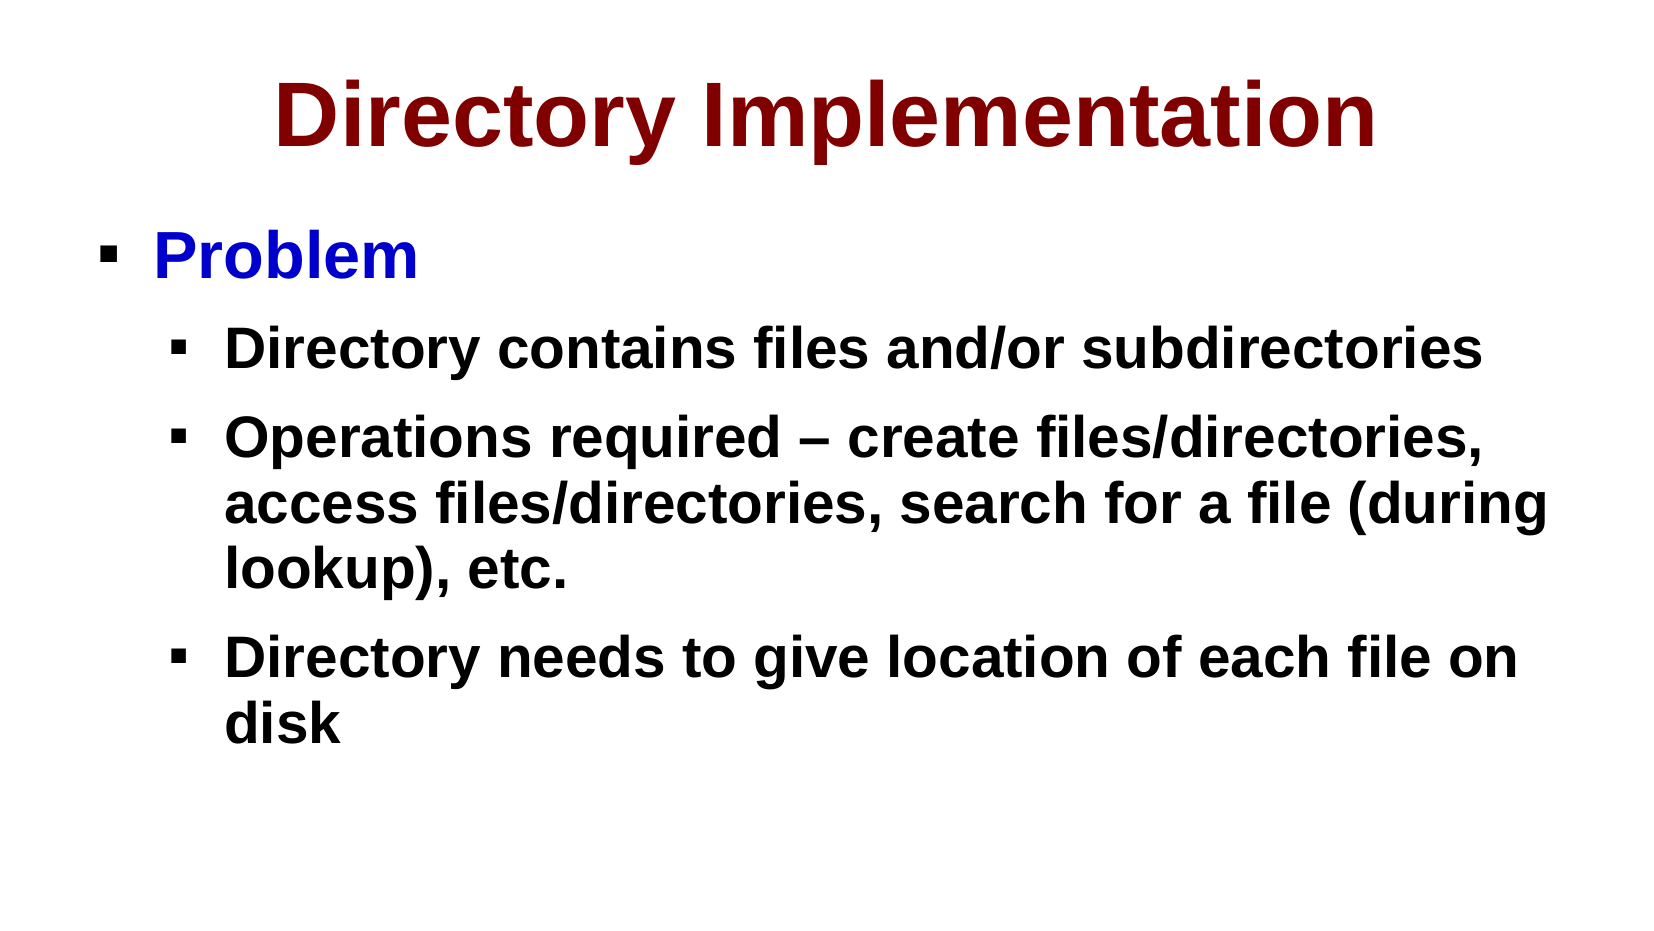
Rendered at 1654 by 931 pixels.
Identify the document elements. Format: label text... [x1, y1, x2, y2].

list Problem Directory contains files and/or subdirectories Operations required – create files/directories, access files/directories, search for a file (during lookup), etc. Directory needs to give location of each file on disk [82, 217, 1571, 757]
title Directory Implementation [82, 37, 1571, 193]
